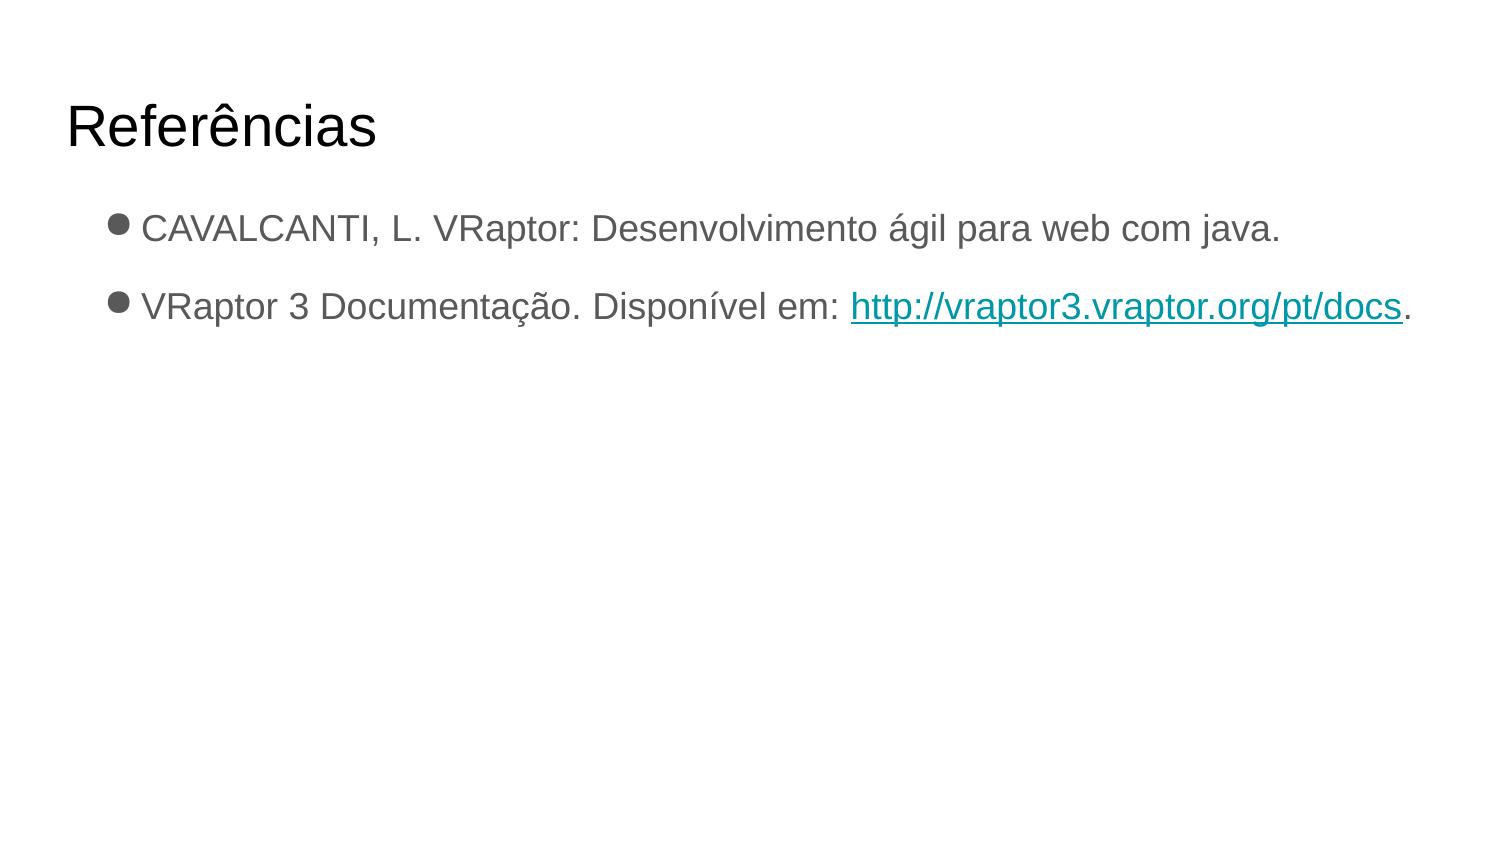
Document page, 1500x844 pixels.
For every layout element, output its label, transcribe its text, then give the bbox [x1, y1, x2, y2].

title Referências [51, 72, 1449, 167]
list CAVALCANTI, L. VRaptor: Desenvolvimento ágil para web com java. VRaptor 3 Documentação. Disponível em: http://vraptor3.vraptor.org/pt/docs. [51, 189, 1461, 750]
